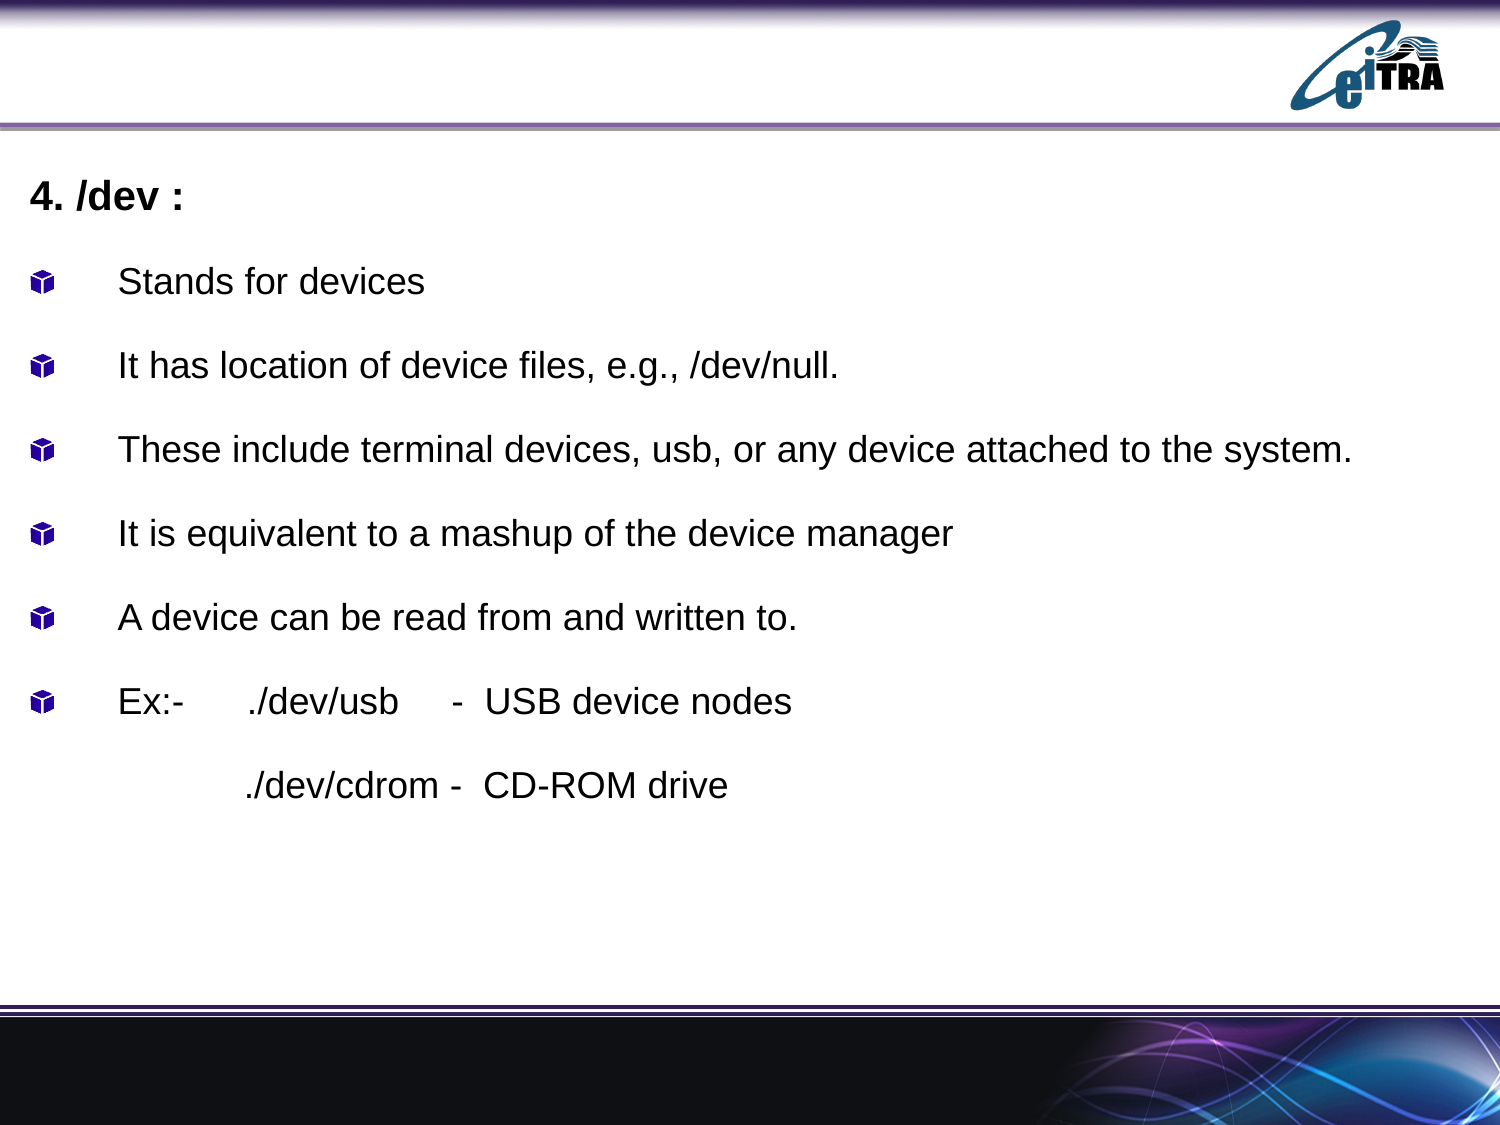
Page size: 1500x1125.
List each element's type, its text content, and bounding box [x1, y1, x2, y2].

picture [0, 1005, 1500, 1125]
text_box 4. /dev : Stands for devices It has location of device files, e.g., /dev/null. These include terminal devices, usb, or any device attached to the system. It is equivalent to a mashup of the device manager A device can be read from and written to. Ex:- ./dev/usb - USB device nodes ./dev/cdrom - CD-ROM drive [15, 164, 1486, 808]
picture [0, 0, 1500, 146]
